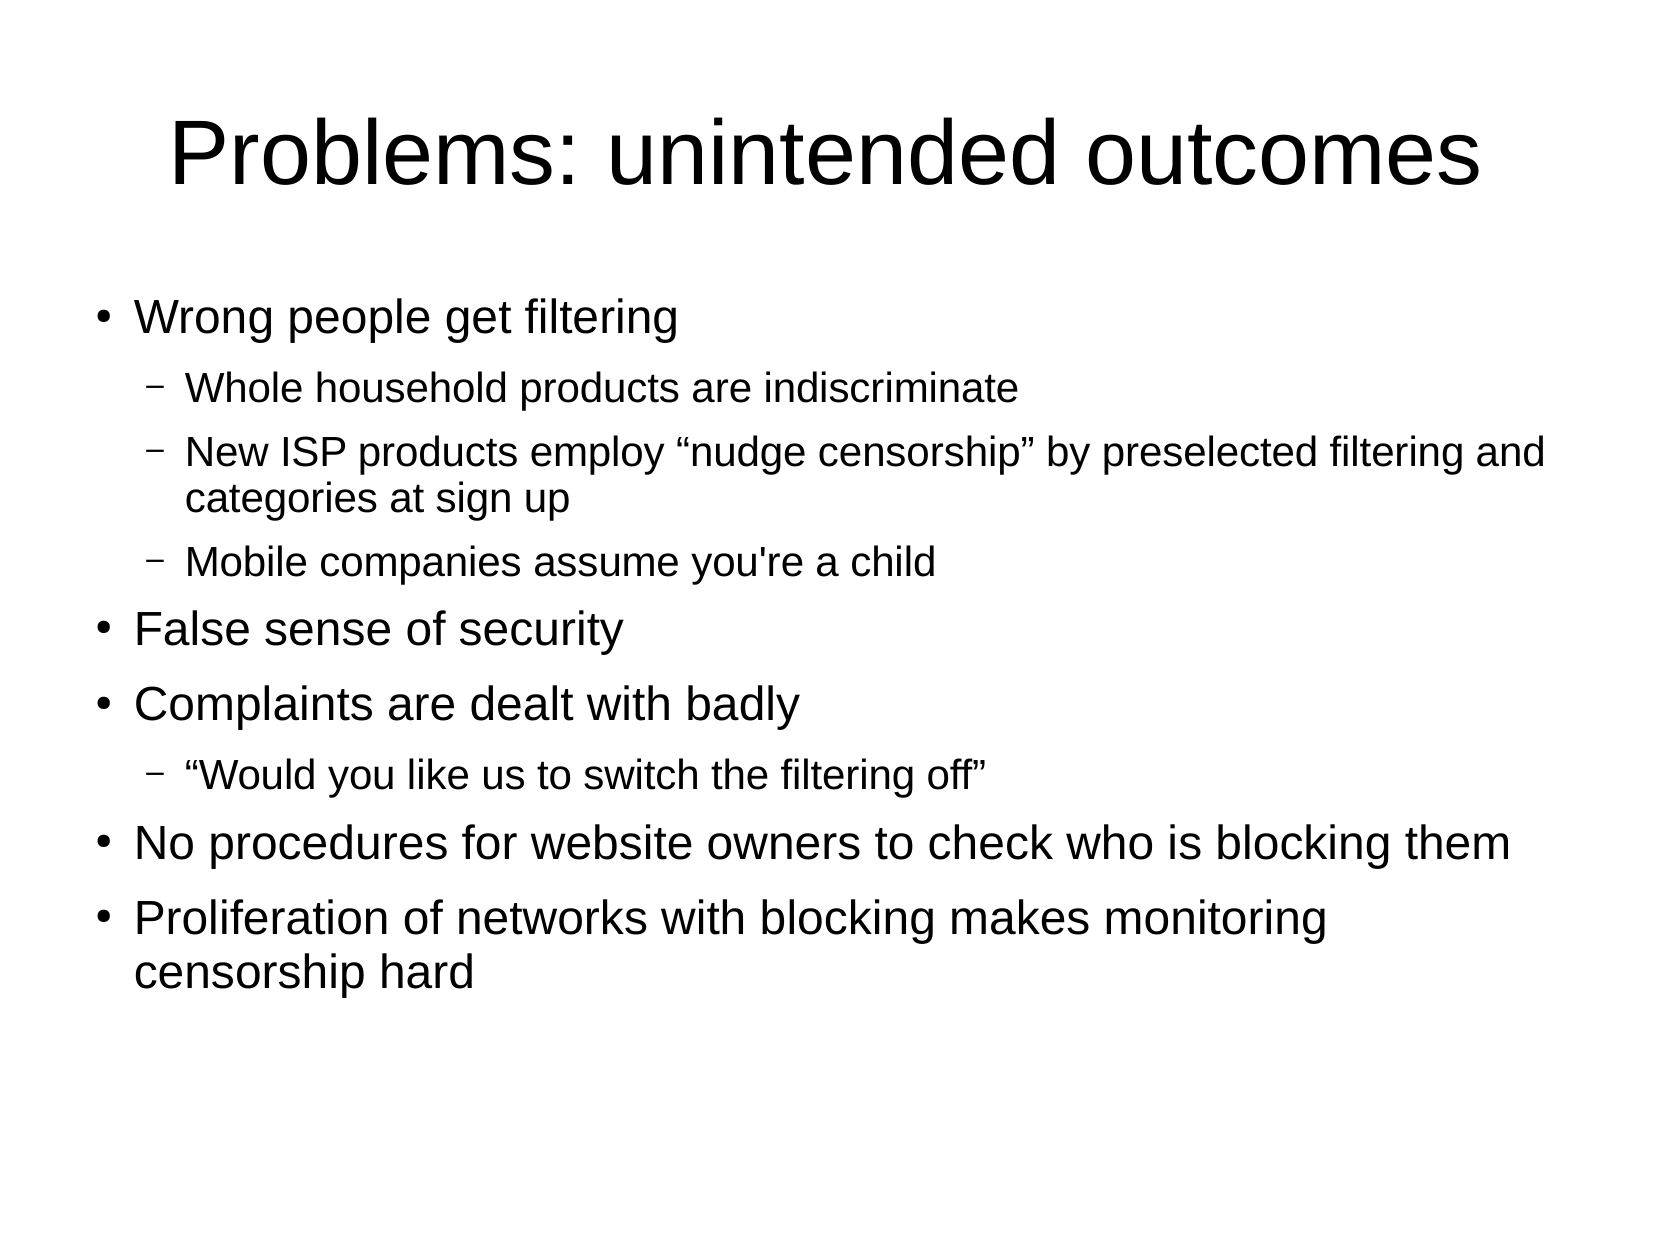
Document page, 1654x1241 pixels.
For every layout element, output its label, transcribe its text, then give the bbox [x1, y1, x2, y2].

title Problems: unintended outcomes [82, 49, 1571, 257]
list Wrong people get filtering Whole household products are indiscriminate New ISP products employ “nudge censorship” by preselected filtering and categories at sign up Mobile companies assume you're a child False sense of security Complaints are dealt with badly “Would you like us to switch the filtering off” No procedures for website owners to check who is blocking them Proliferation of networks with blocking makes monitoring censorship hard [82, 290, 1571, 1010]
